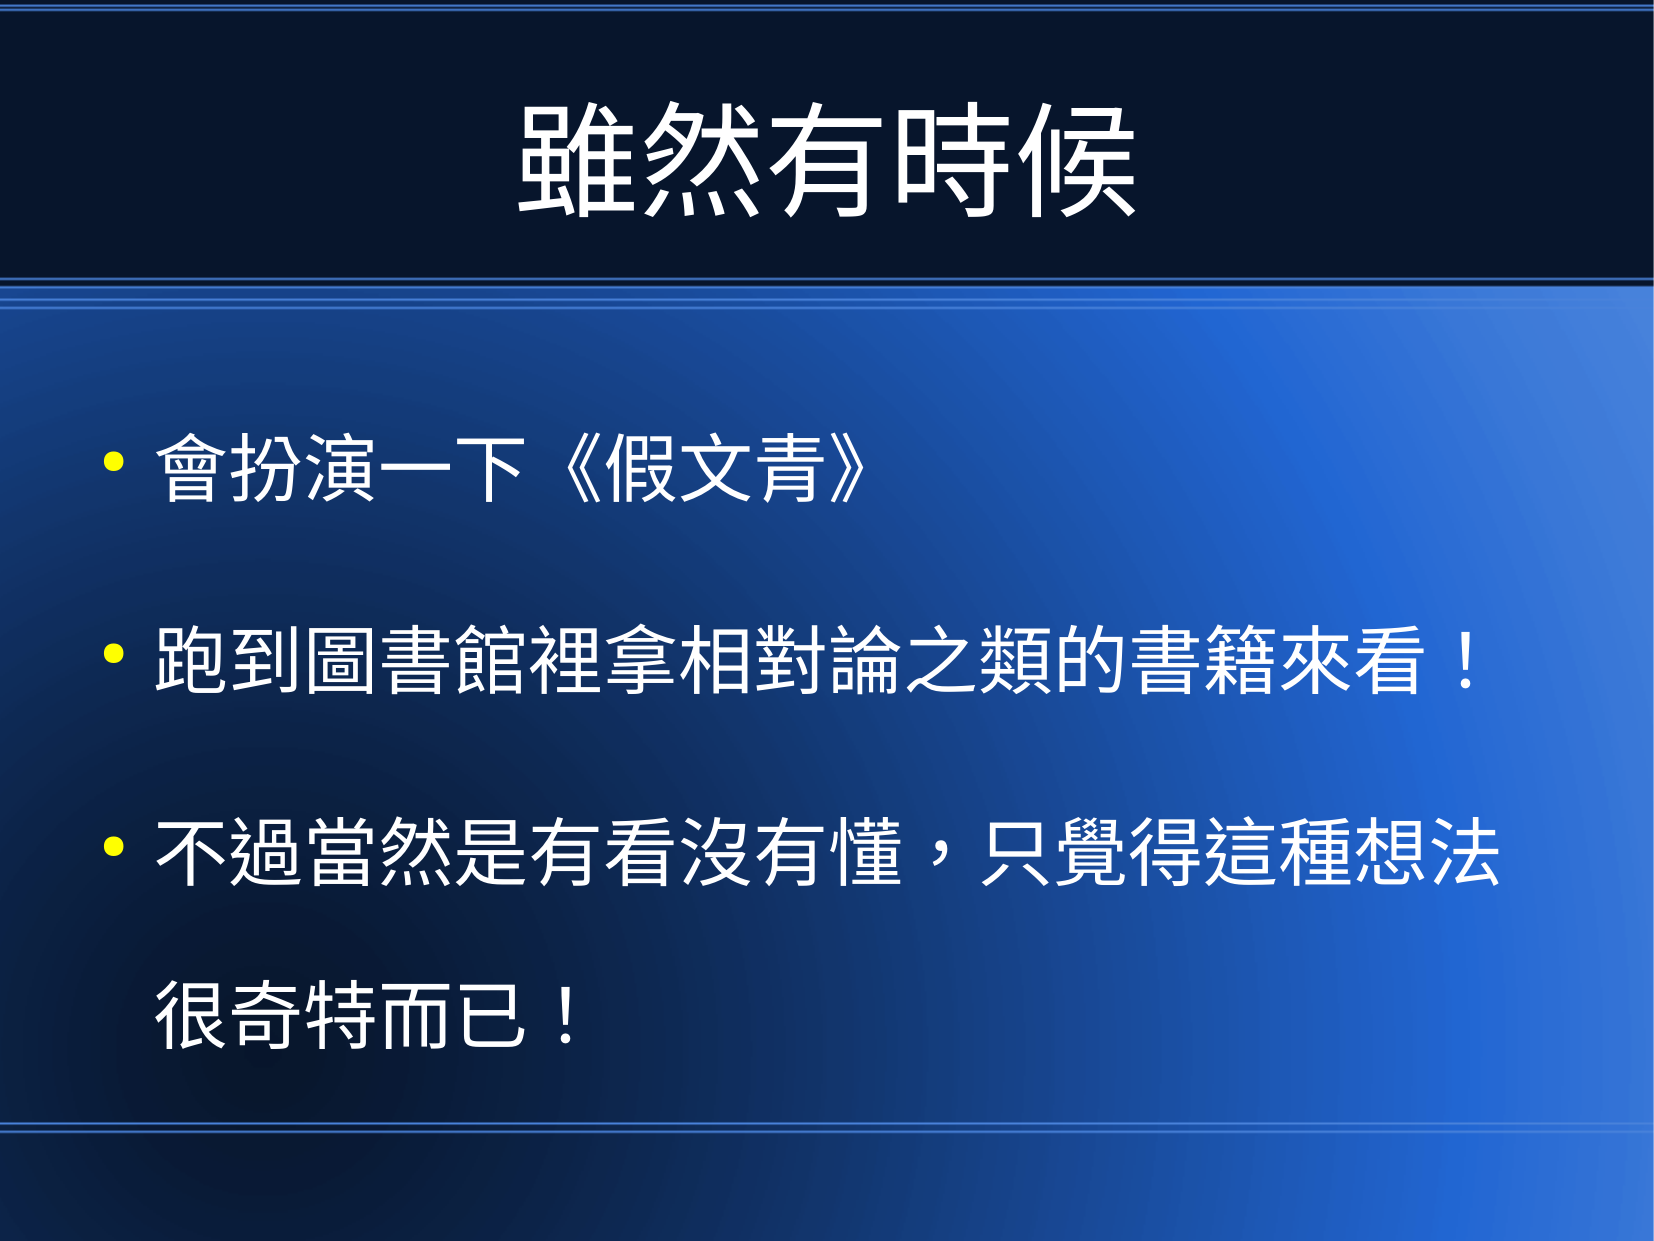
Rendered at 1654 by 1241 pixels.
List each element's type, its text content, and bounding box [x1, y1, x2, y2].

list 會扮演一下《假文青》 跑到圖書館裡拿相對論之類的書籍來看！ 不過當然是有看沒有懂，只覺得這種想法很奇特而已！ [82, 355, 1571, 1241]
picture [0, 0, 1654, 1241]
title 雖然有時候 [82, 49, 1571, 257]
